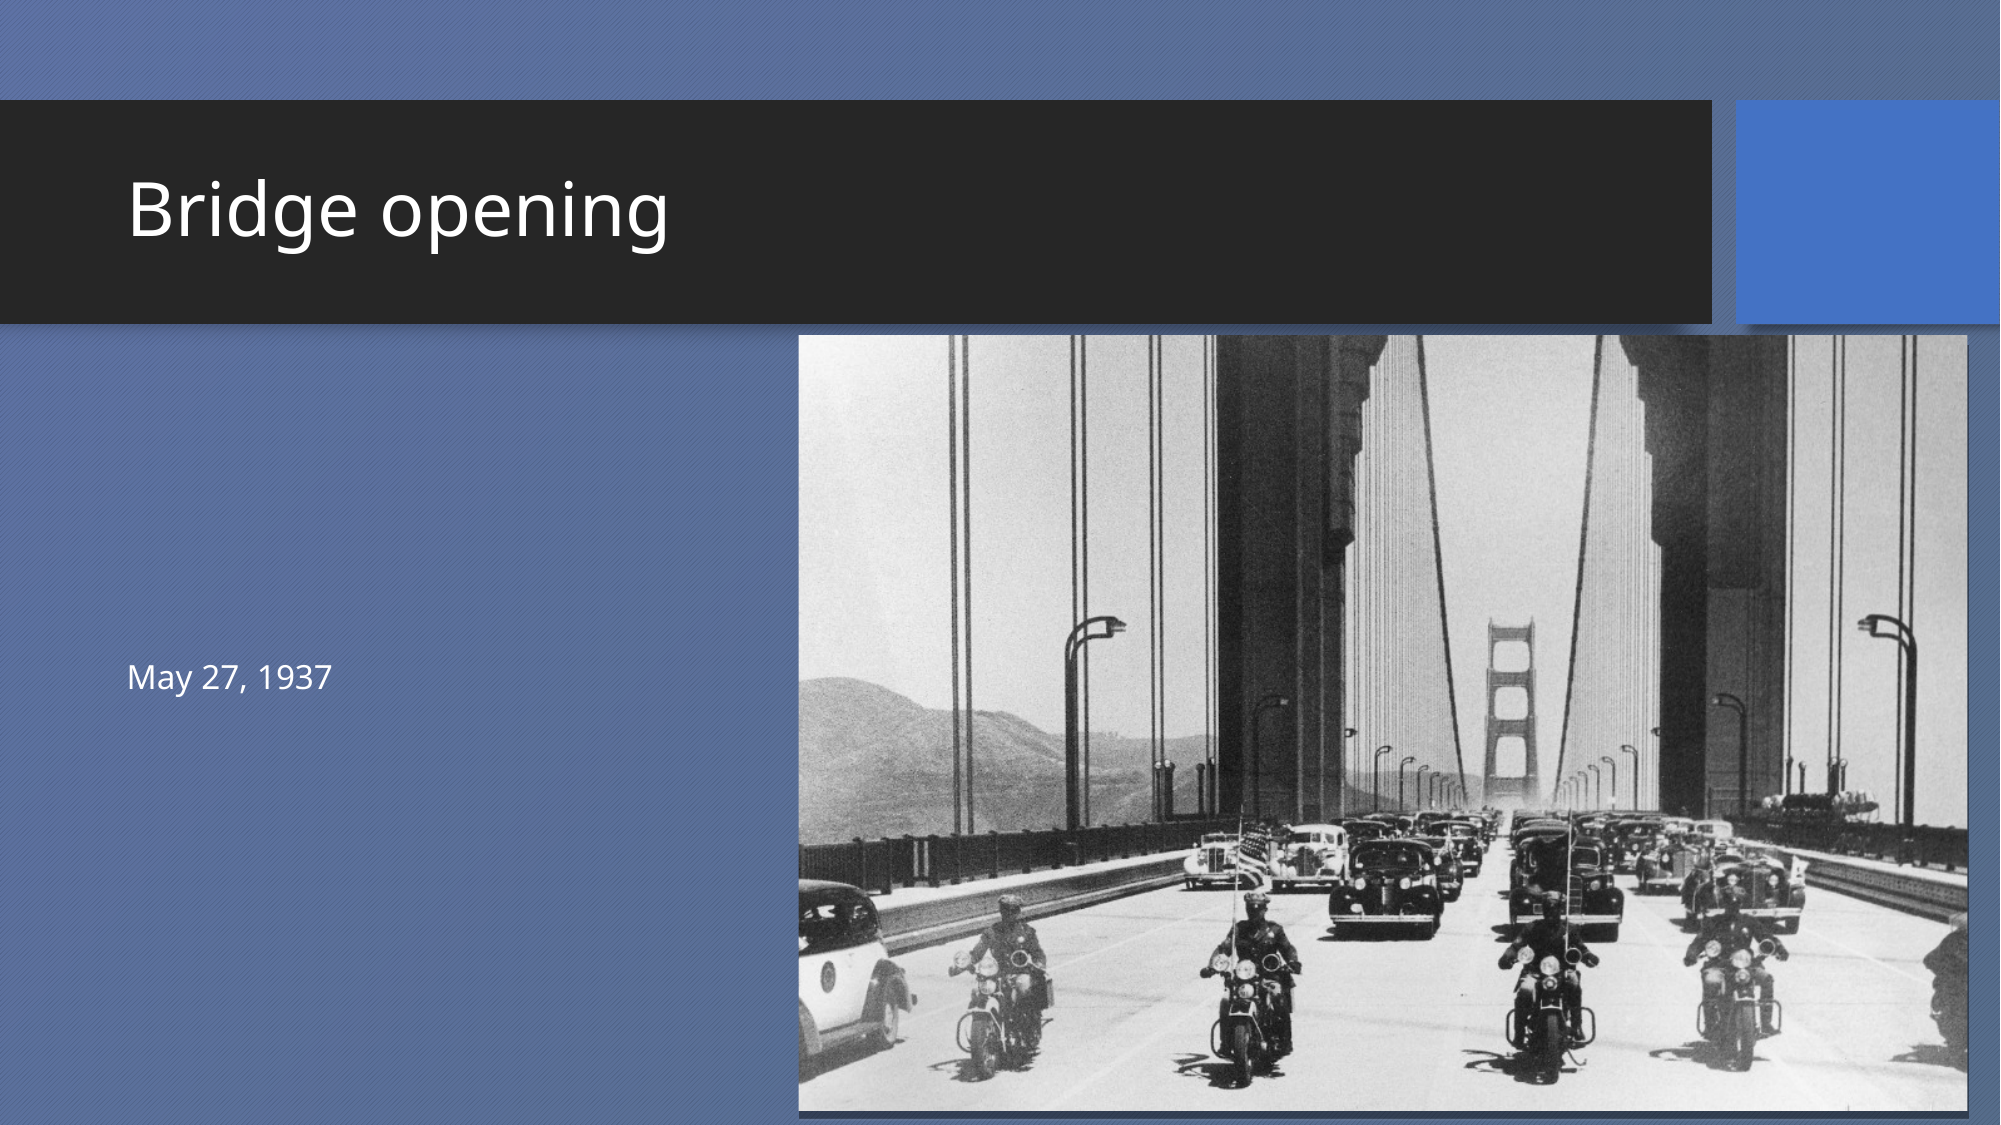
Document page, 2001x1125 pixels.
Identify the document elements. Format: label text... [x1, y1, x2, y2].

title Bridge opening [111, 123, 1689, 301]
list May 27, 1937 [111, 383, 748, 974]
picture [0, 323, 2000, 1111]
